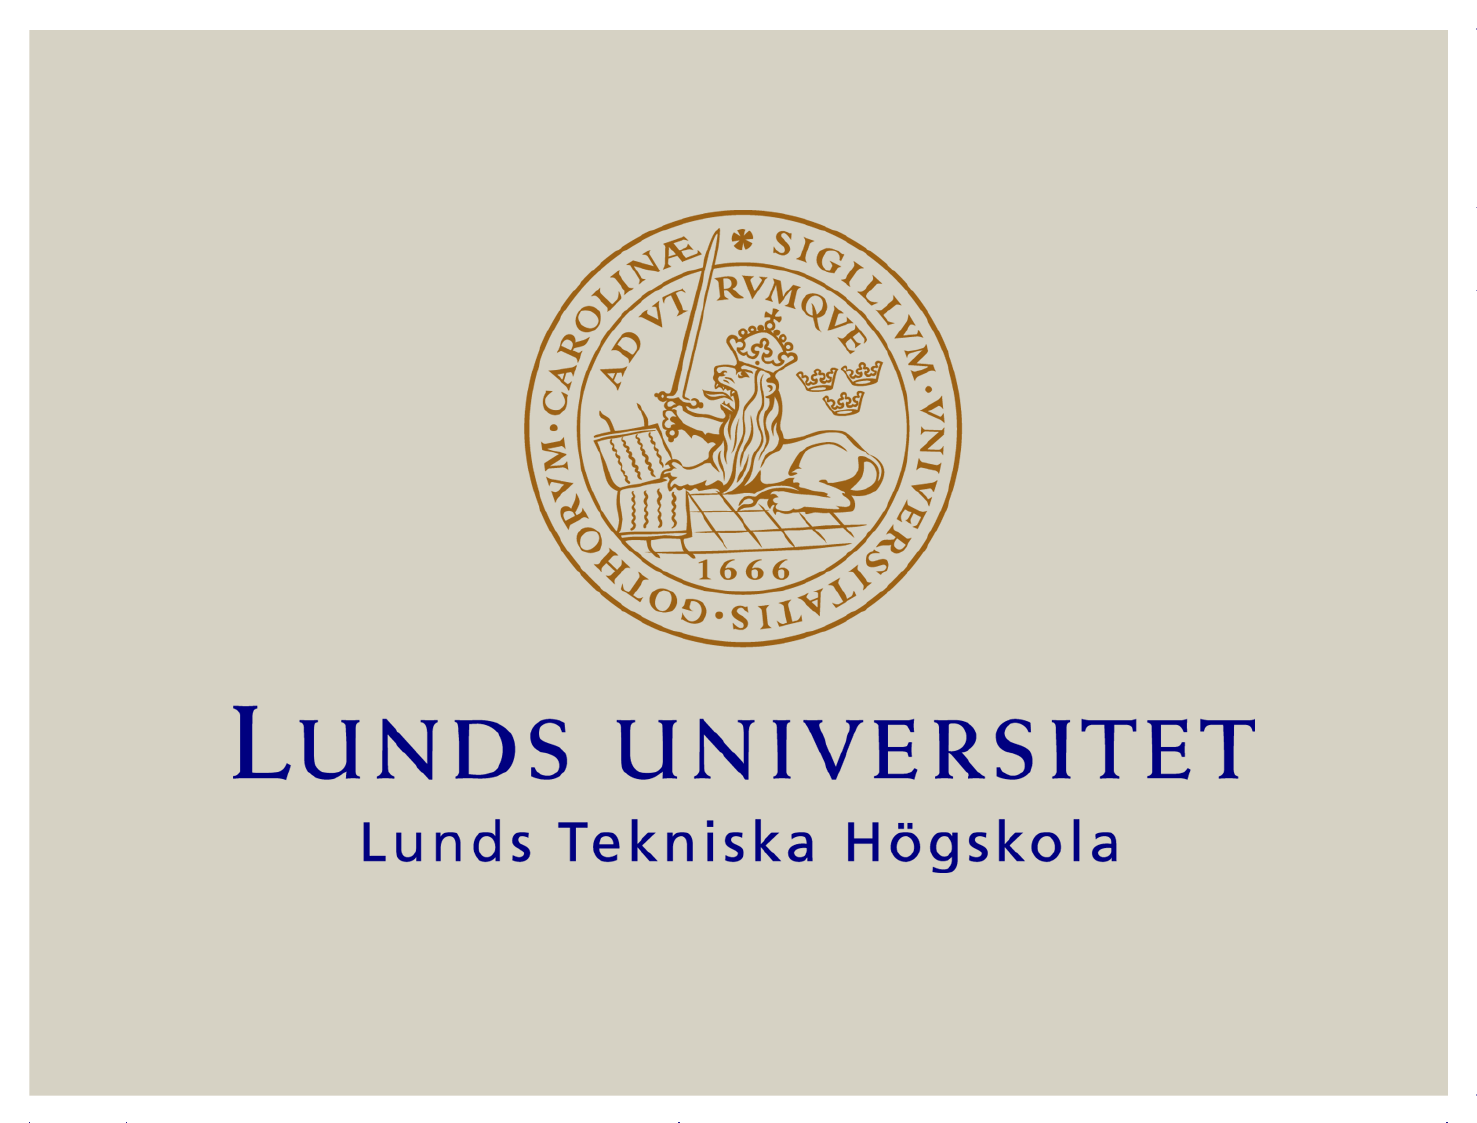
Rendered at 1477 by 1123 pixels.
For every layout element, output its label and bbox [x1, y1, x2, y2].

picture [233, 210, 1255, 873]
